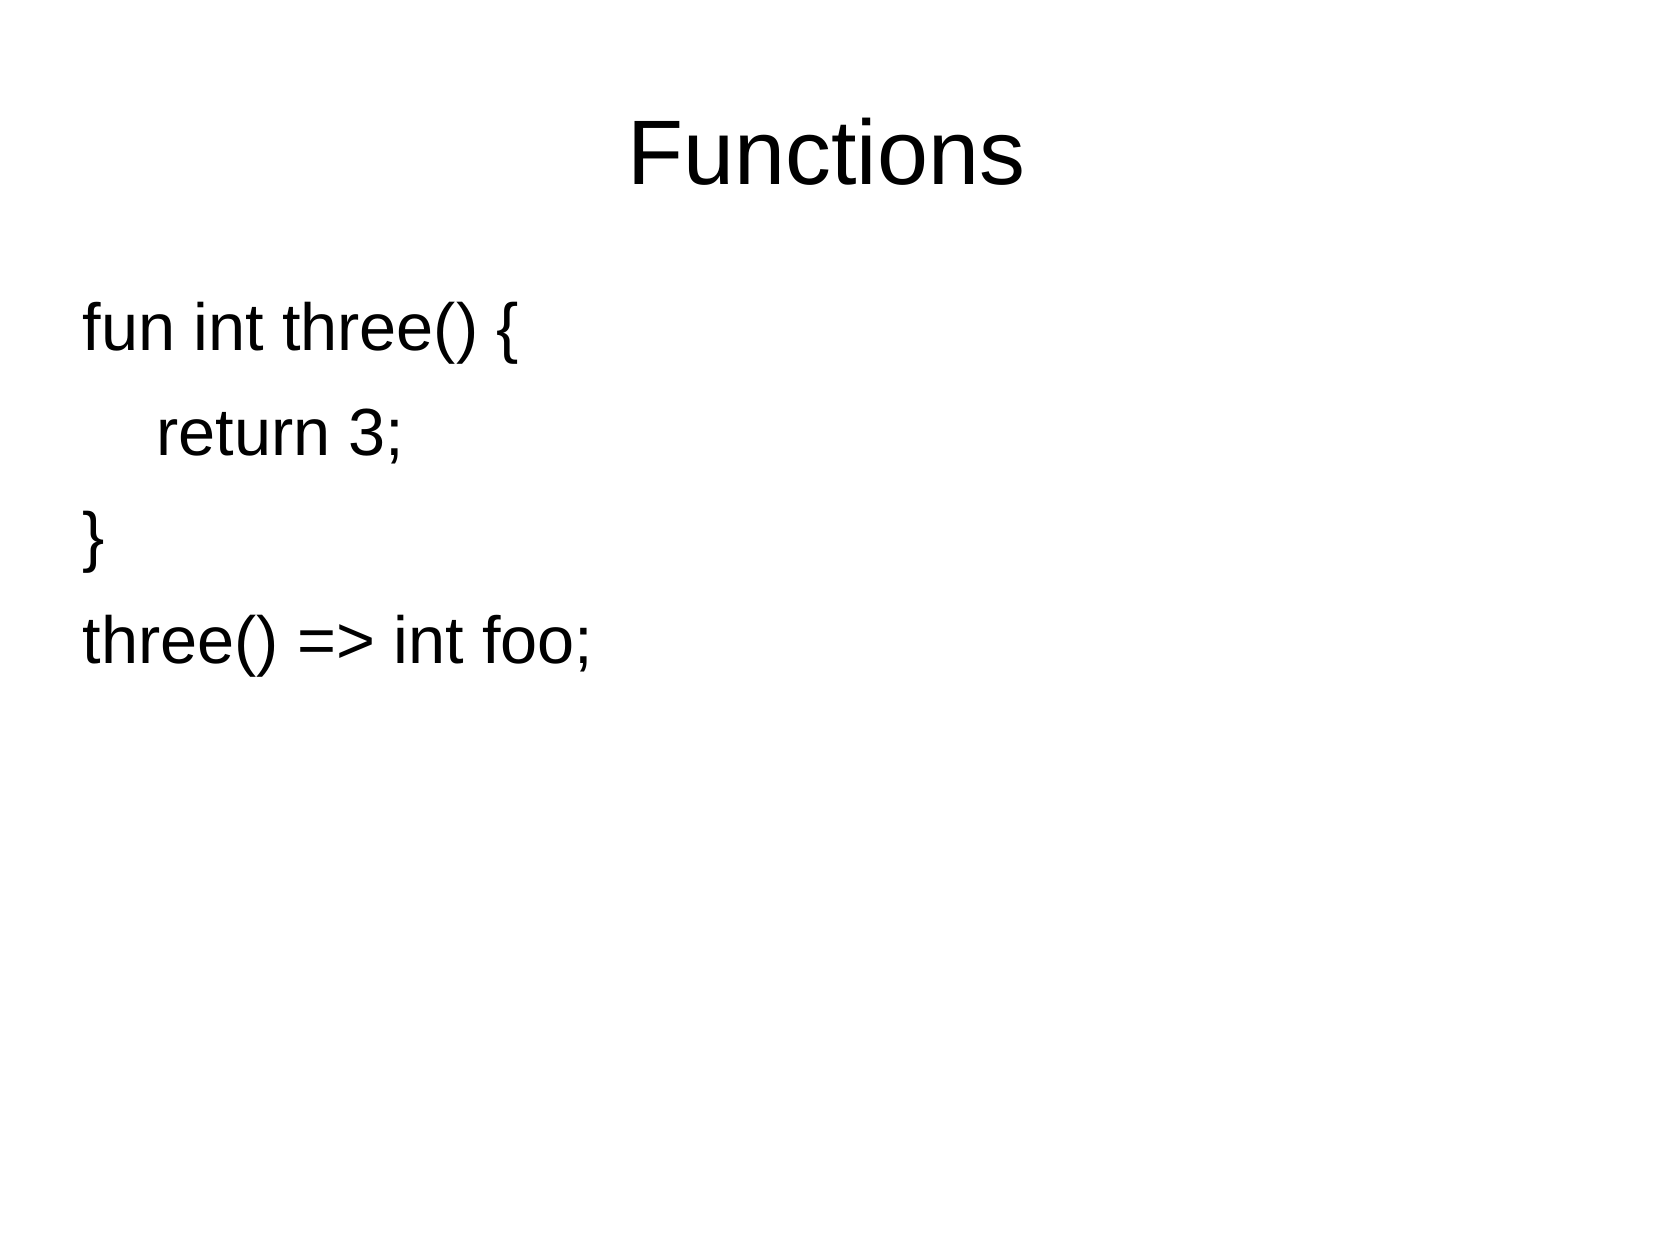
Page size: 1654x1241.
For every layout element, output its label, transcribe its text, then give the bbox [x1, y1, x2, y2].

list fun int three() { return 3; } three() => int foo; [82, 290, 1538, 1010]
title Functions [82, 49, 1571, 257]
